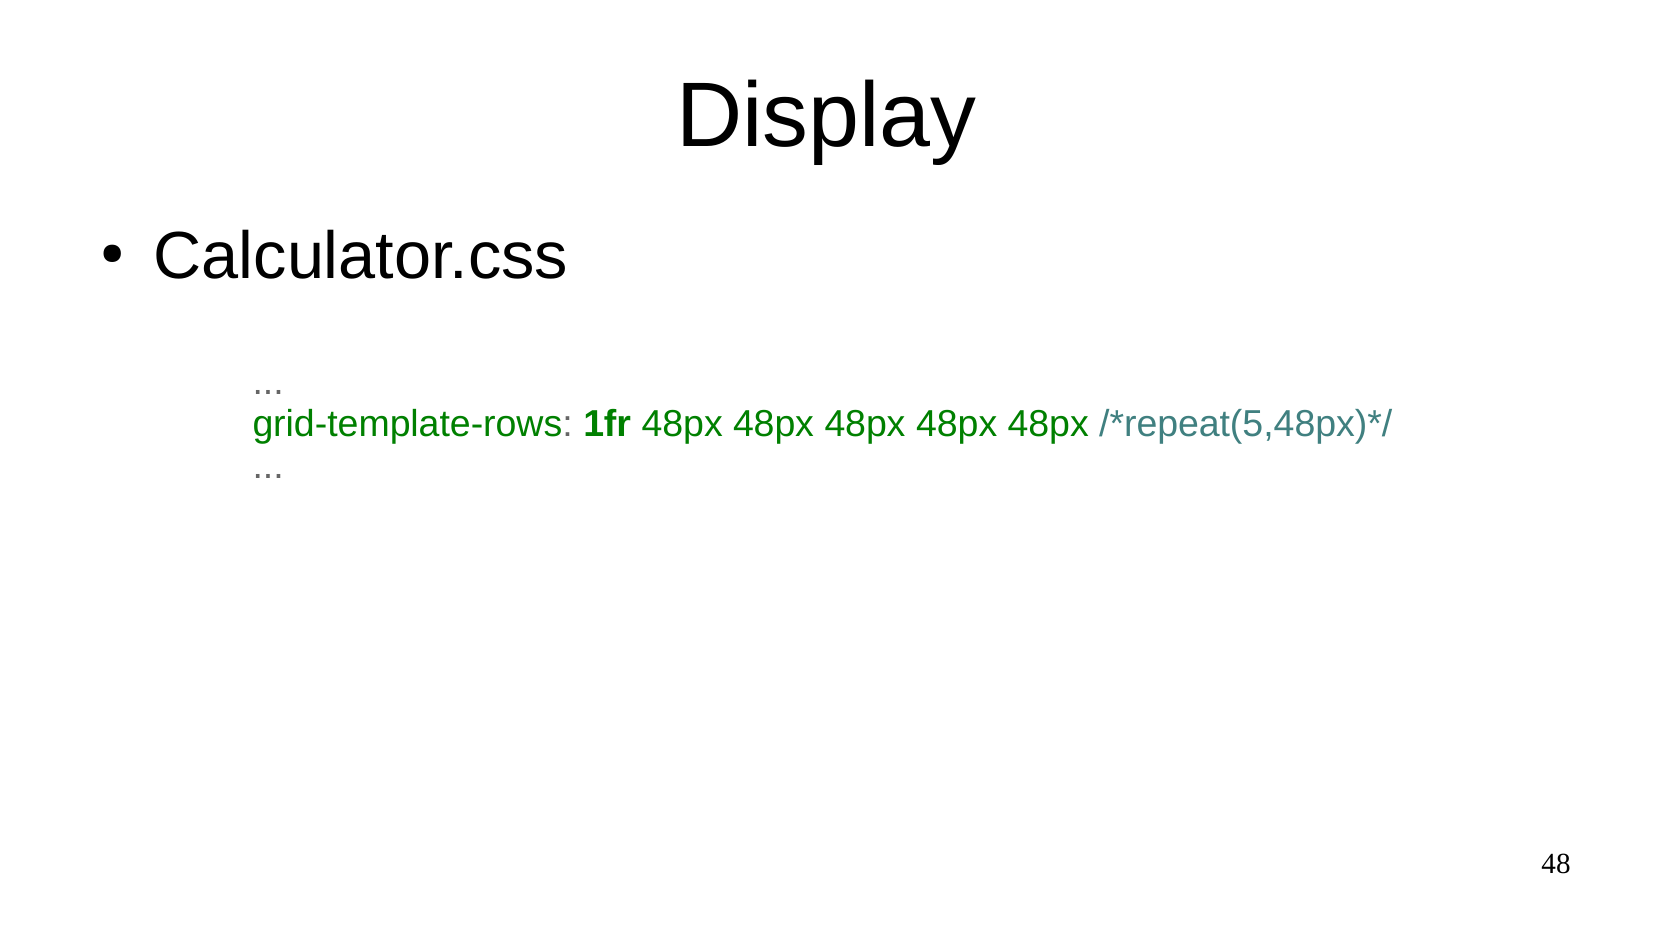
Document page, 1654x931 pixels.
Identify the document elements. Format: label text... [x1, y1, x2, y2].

text_box ... grid-template-rows: 1fr 48px 48px 48px 48px 48px /*repeat(5,48px)*/ ... [237, 353, 1468, 495]
title Display [82, 37, 1571, 193]
list Calculator.css [82, 217, 1571, 758]
